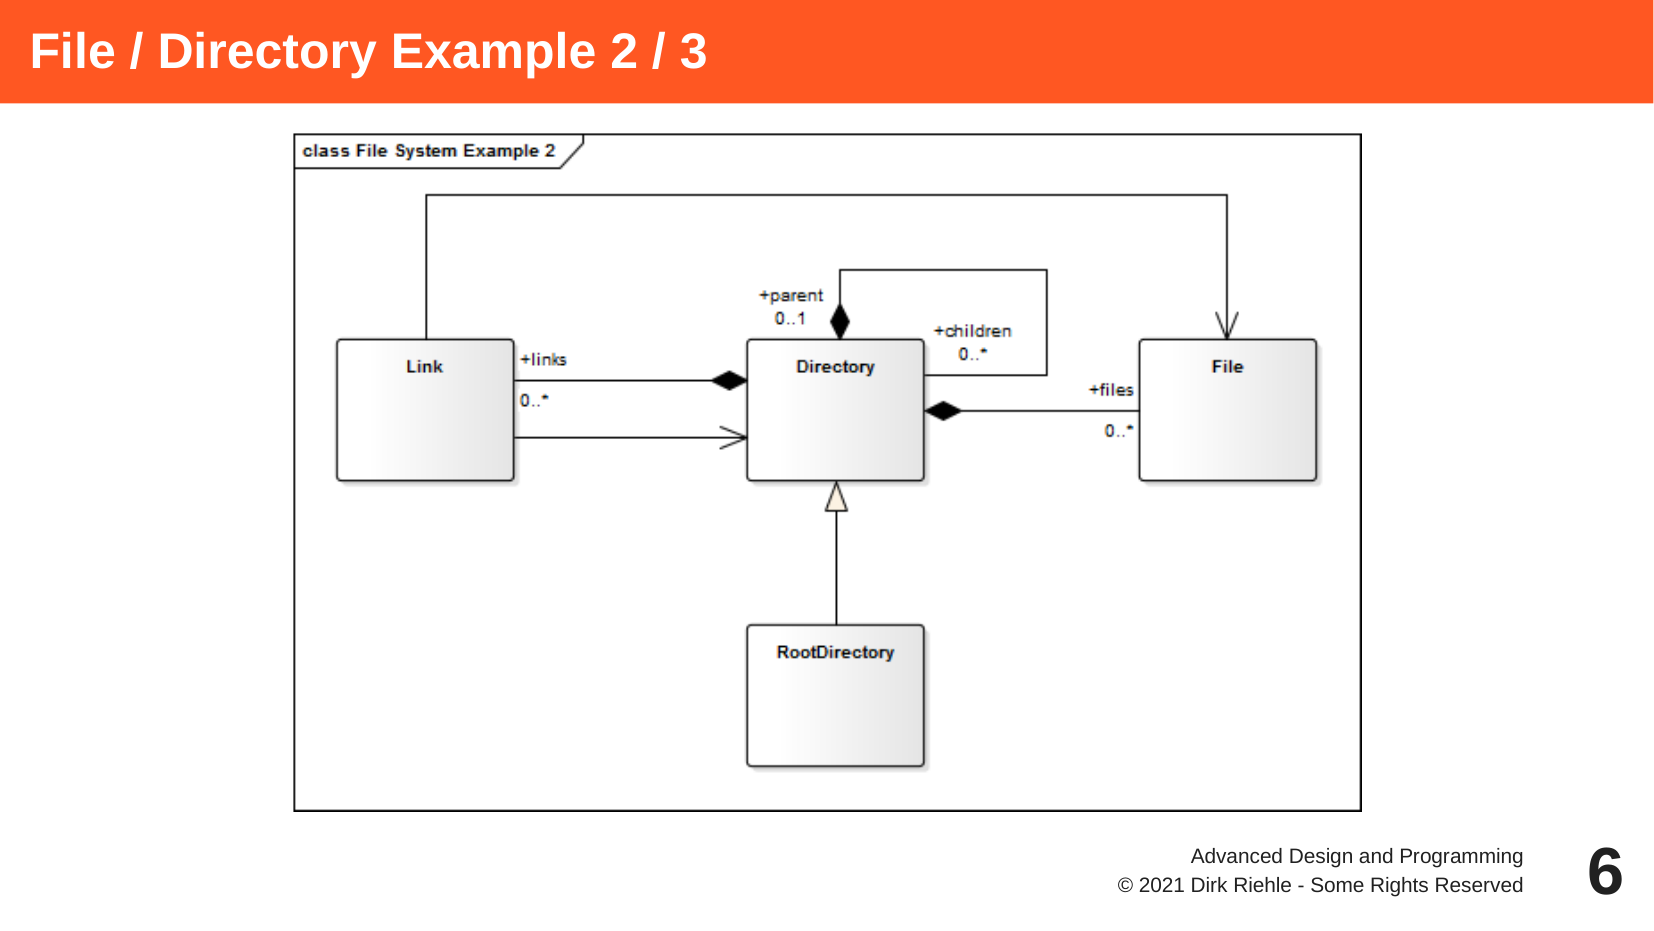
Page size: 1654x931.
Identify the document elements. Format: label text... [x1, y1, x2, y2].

picture [292, 132, 1362, 813]
title File / Directory Example 2 / 3 [0, 0, 1654, 104]
